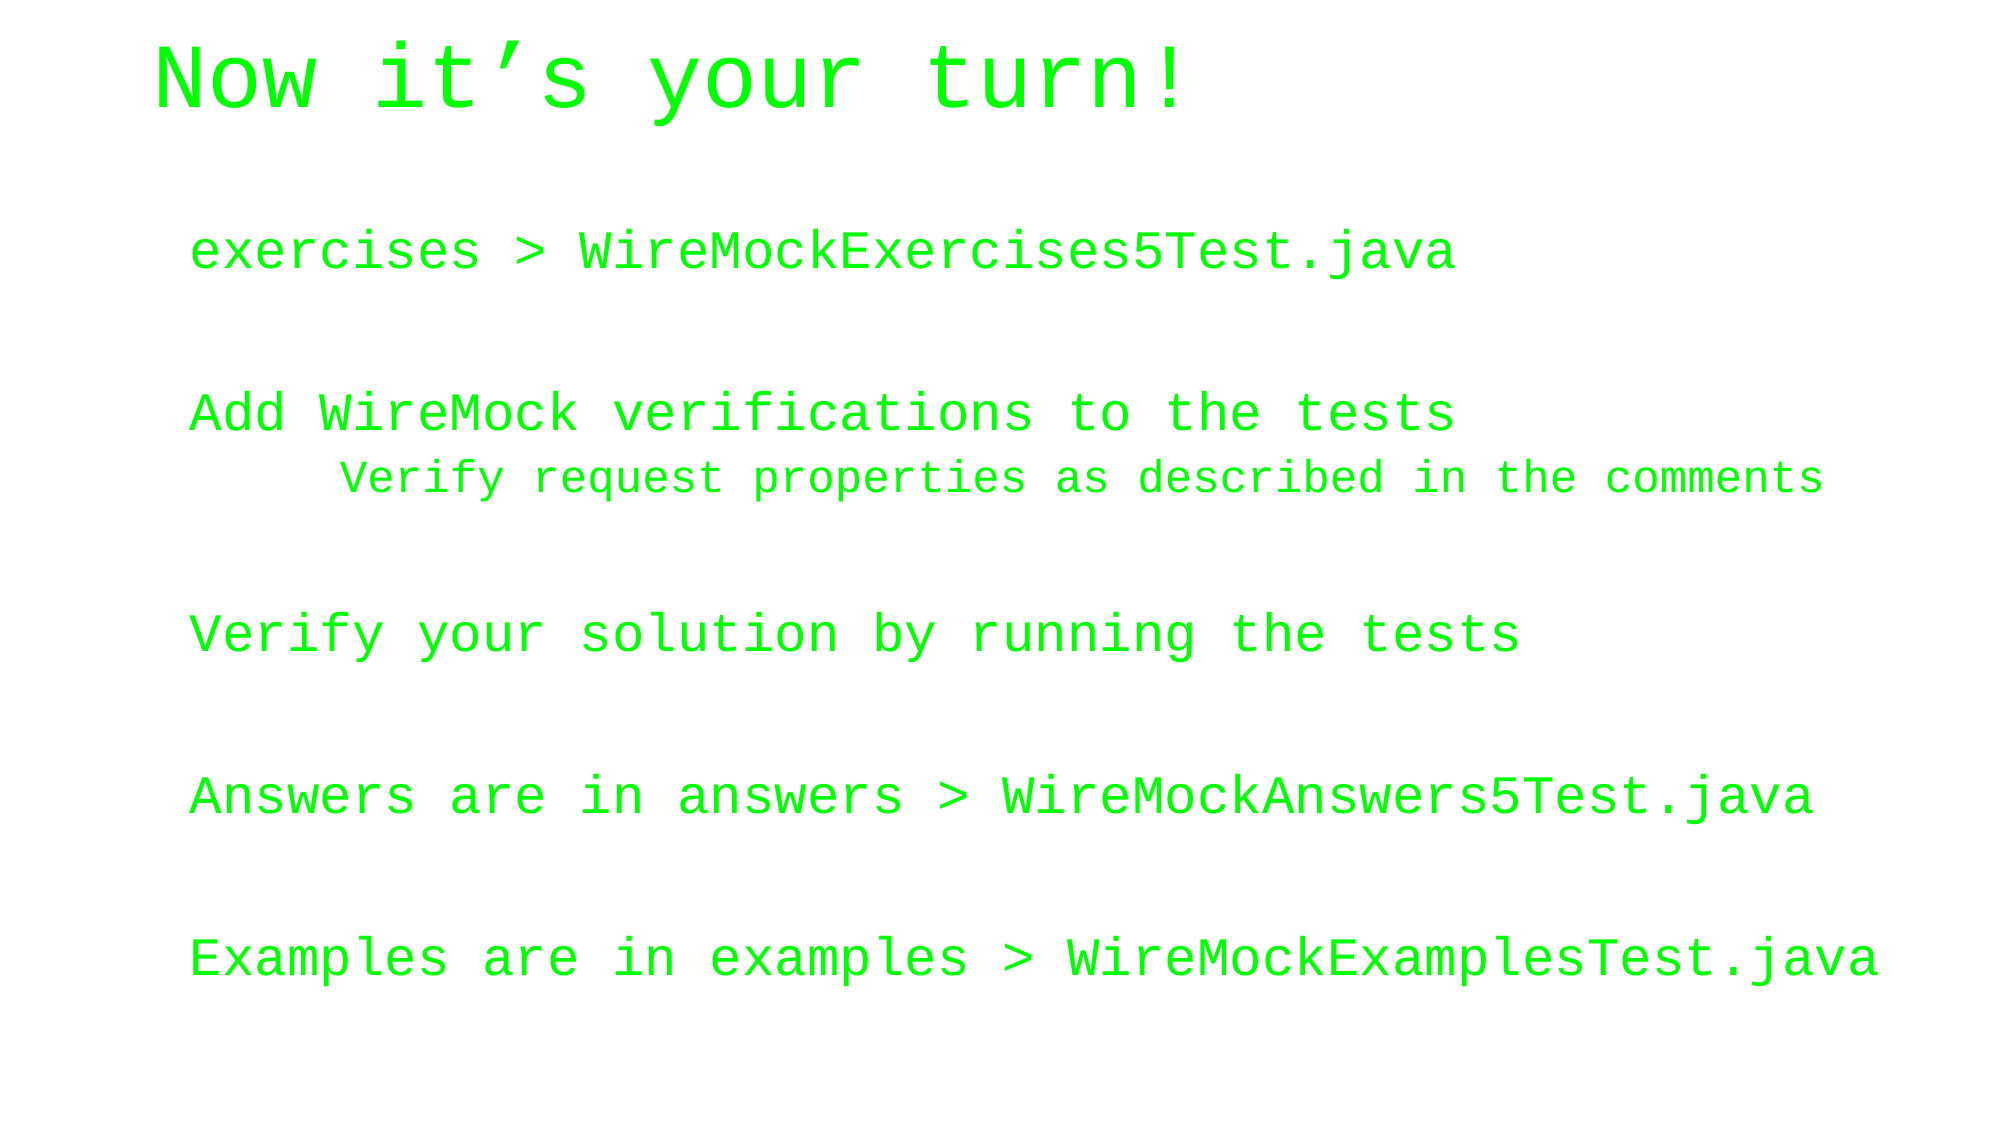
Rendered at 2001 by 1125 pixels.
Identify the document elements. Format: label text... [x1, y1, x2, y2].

list exercises > WireMockExercises5Test.java Add WireMock verifications to the tests Verify request properties as described in the comments Verify your solution by running the tests Answers are in answers > WireMockAnswers5Test.java Examples are in examples > WireMockExamplesTest.java [137, 214, 1939, 1041]
title Now it’s your turn! [137, 18, 1863, 137]
